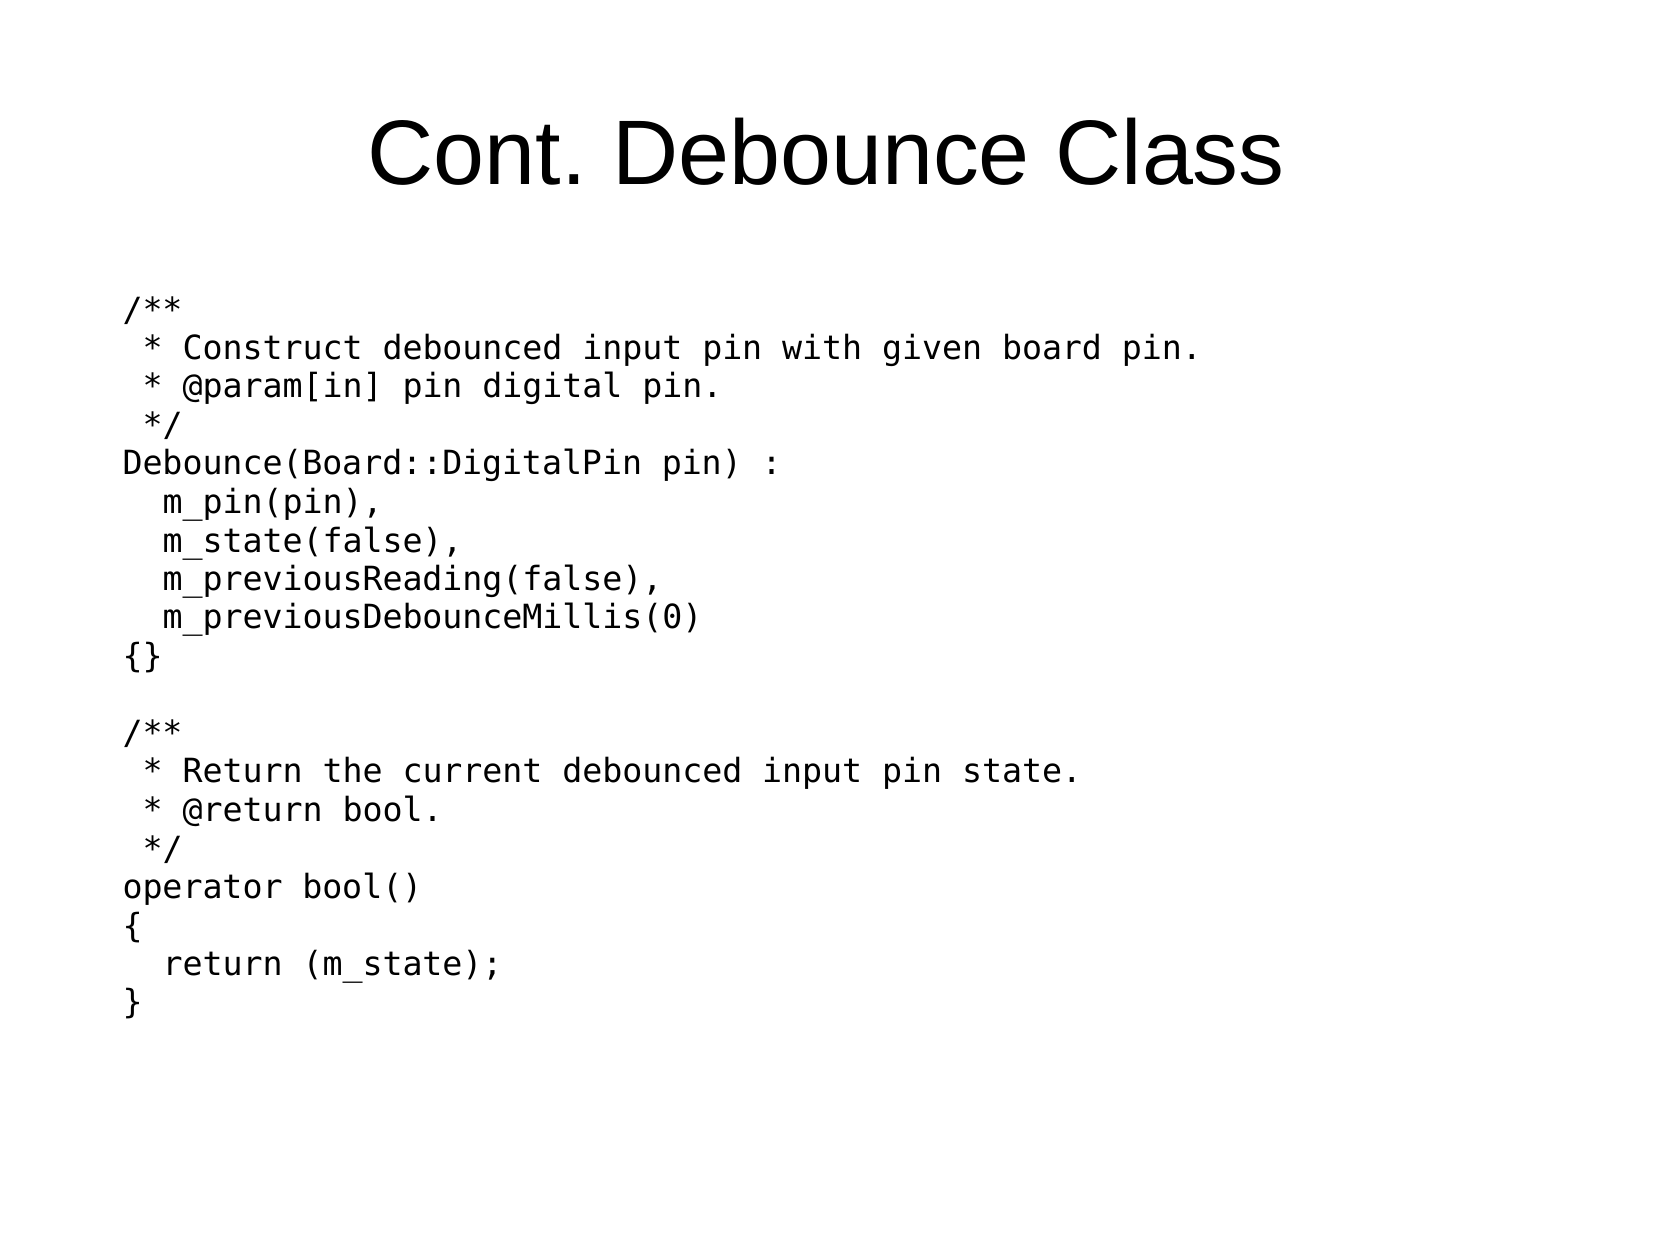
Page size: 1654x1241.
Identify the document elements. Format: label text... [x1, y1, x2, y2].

title Cont. Debounce Class [82, 49, 1571, 257]
list /** * Construct debounced input pin with given board pin. * @param[in] pin digital pin. */ Debounce(Board::DigitalPin pin) : m_pin(pin), m_state(false), m_previousReading(false), m_previousDebounceMillis(0) {} /** * Return the current debounced input pin state. * @return bool. */ operator bool() { return (m_state); } [82, 290, 1571, 1201]
